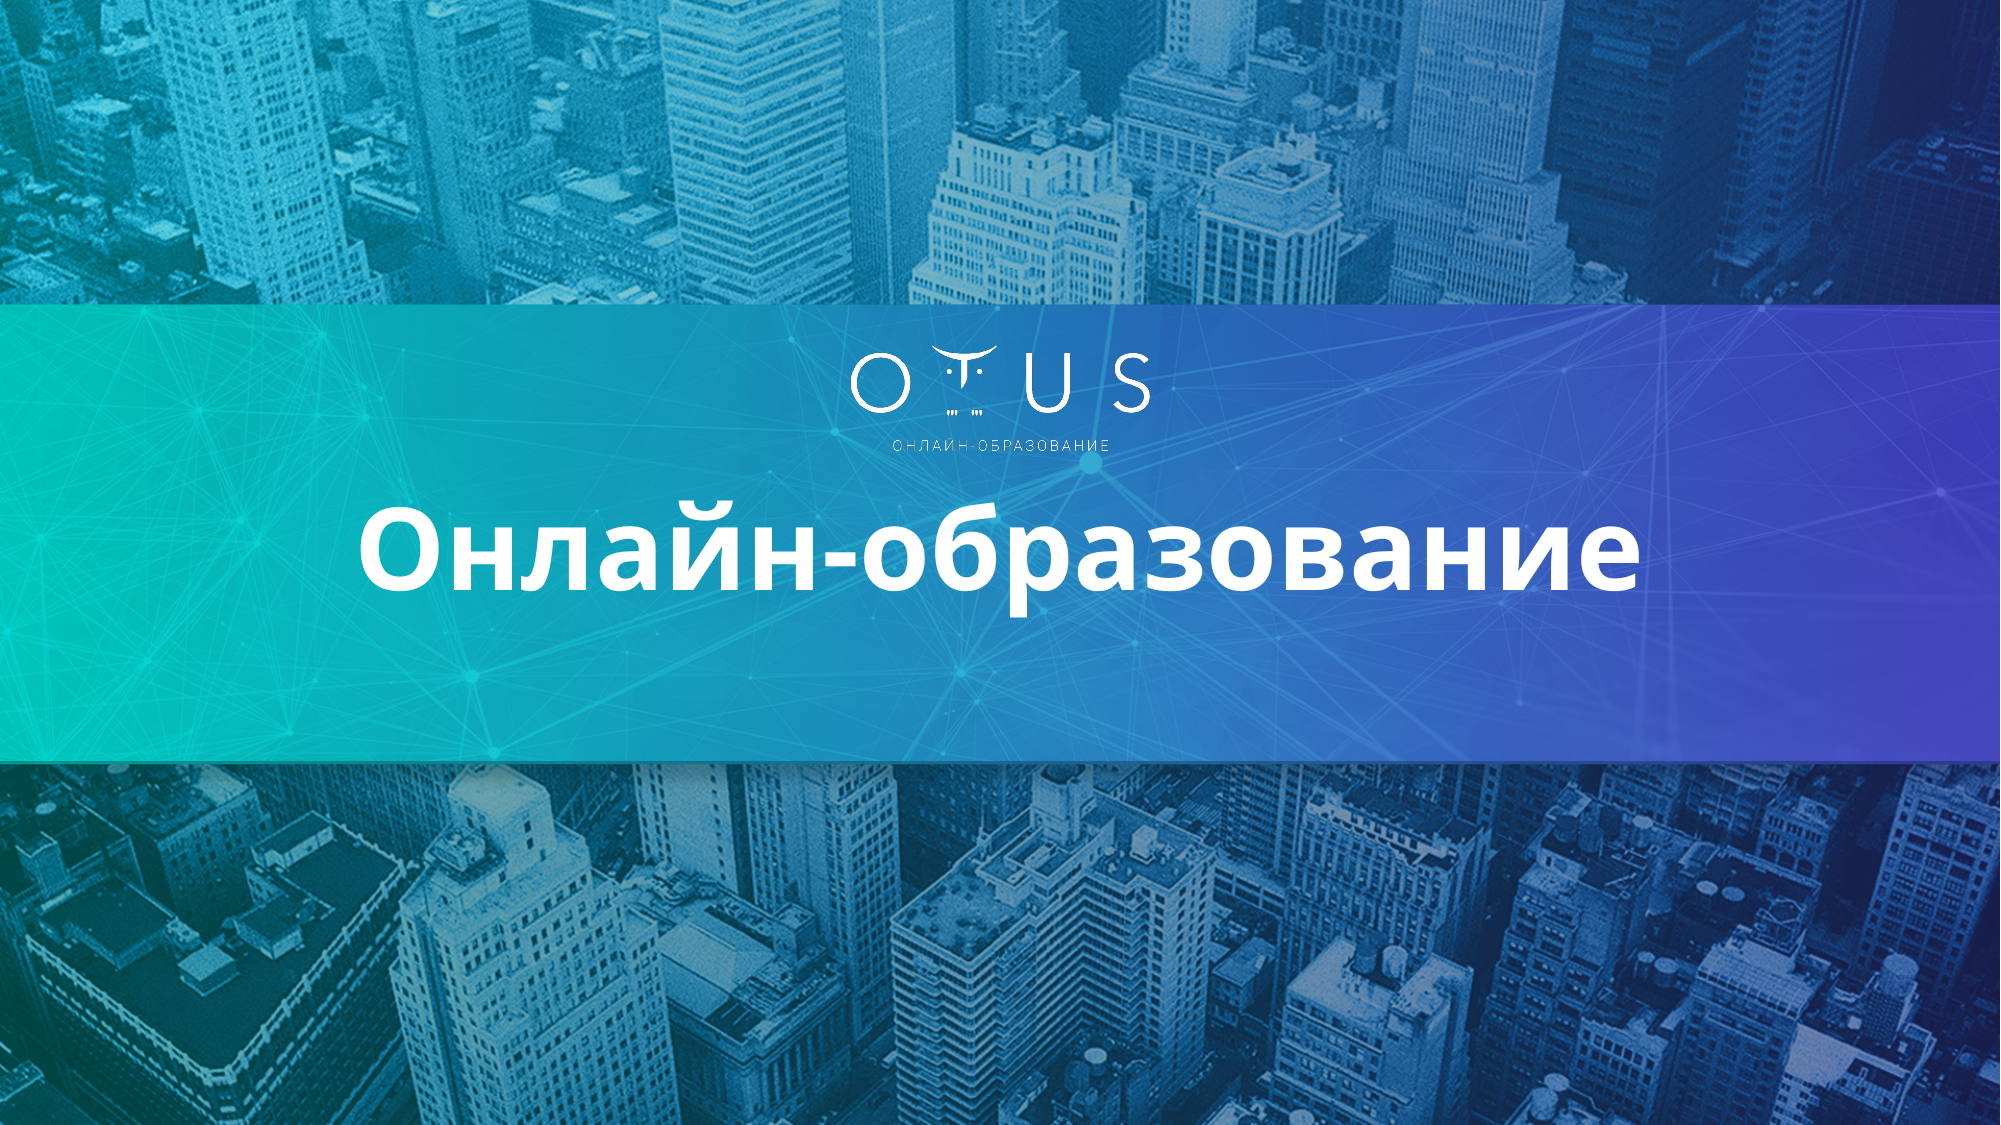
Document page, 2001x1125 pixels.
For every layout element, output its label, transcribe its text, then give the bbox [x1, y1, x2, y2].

picture [0, 305, 2000, 761]
text_box Онлайн-образование [8, 437, 1992, 651]
text_box [0, 761, 2000, 1125]
text_box [0, 0, 2000, 305]
